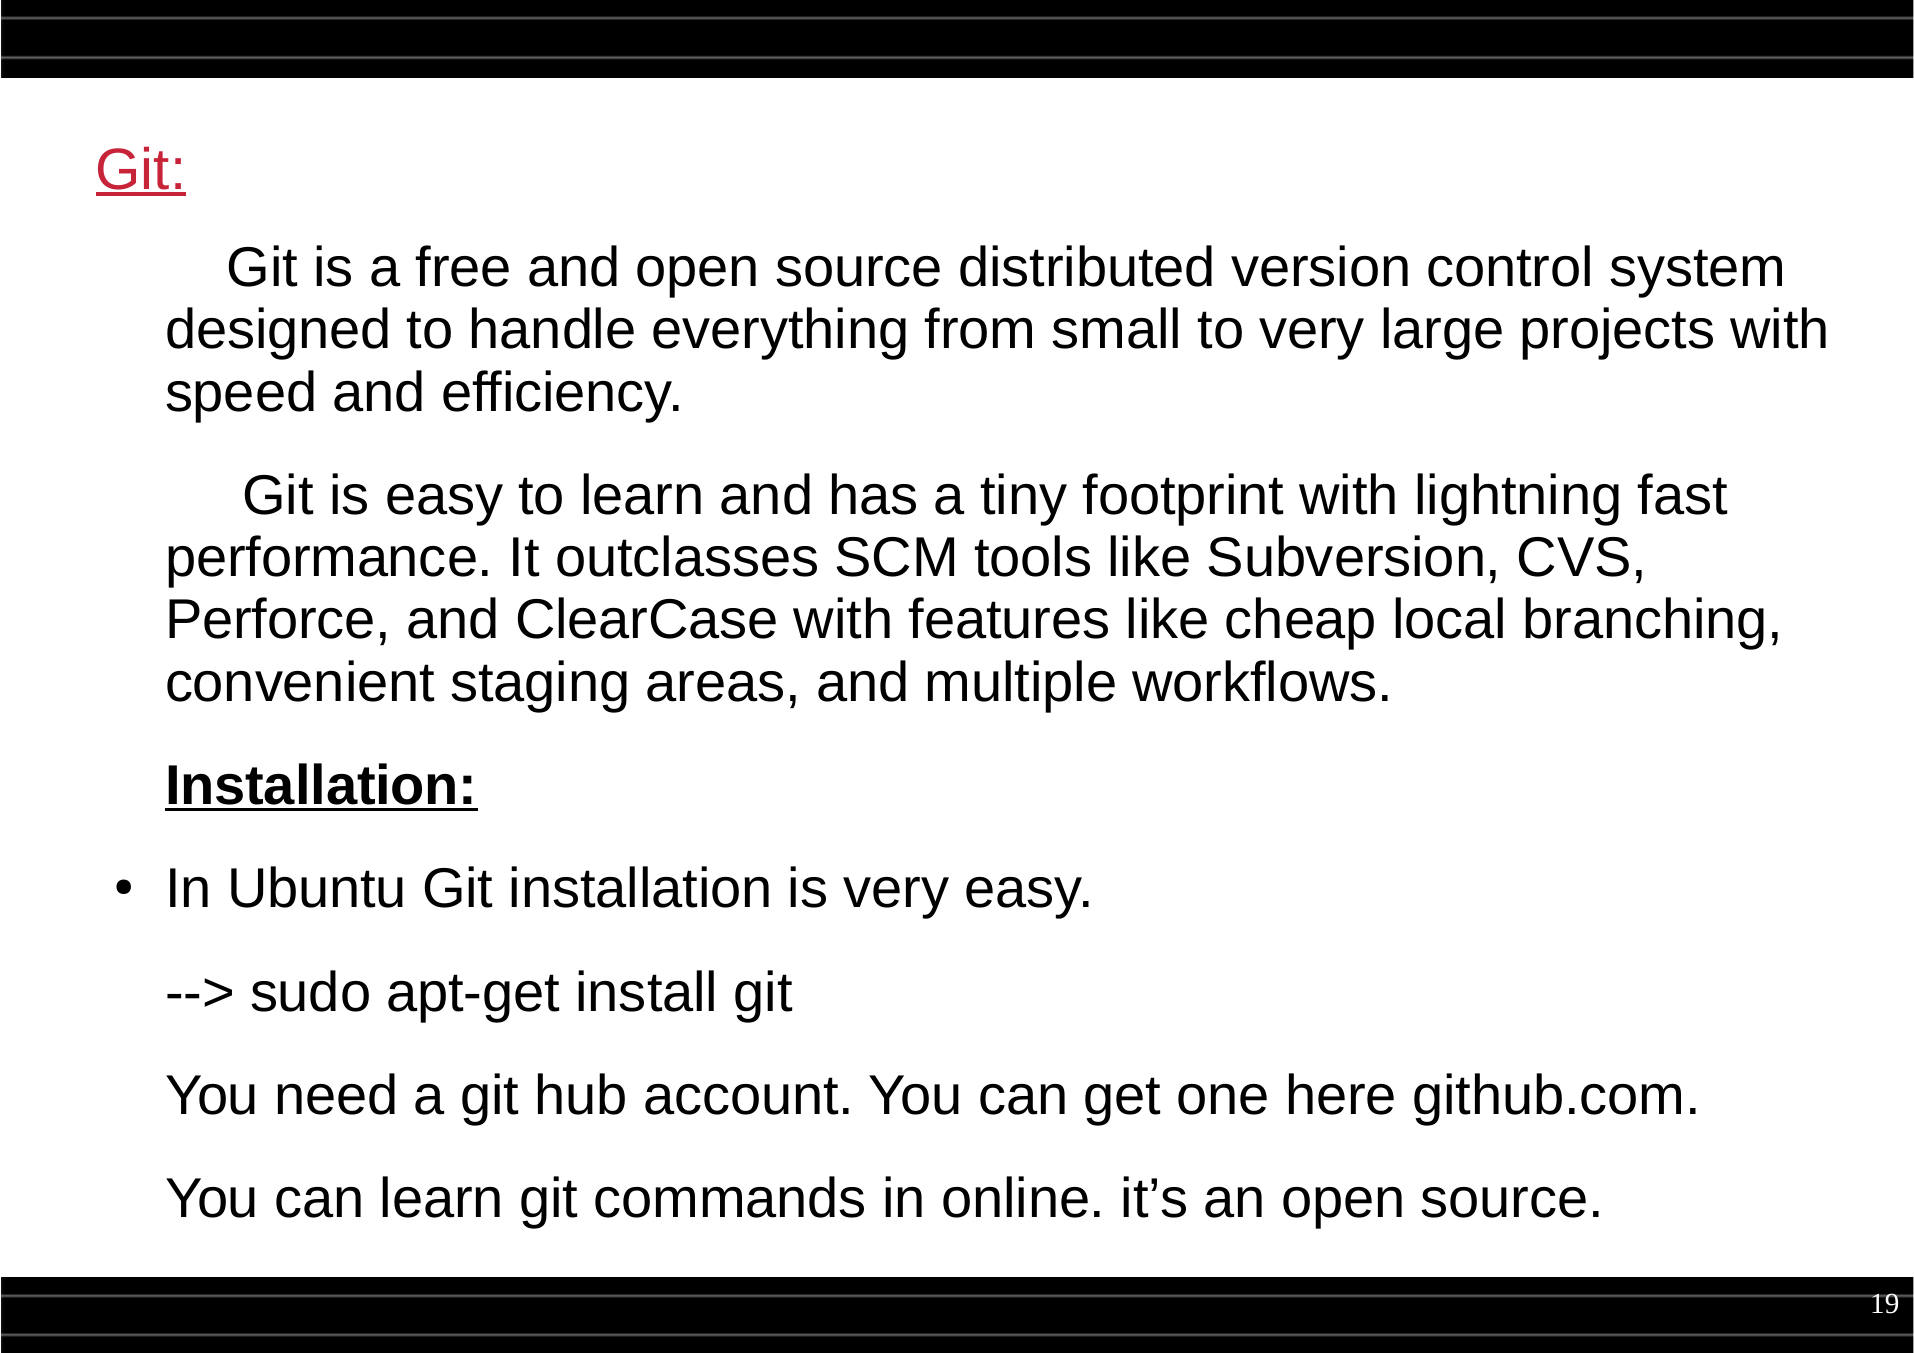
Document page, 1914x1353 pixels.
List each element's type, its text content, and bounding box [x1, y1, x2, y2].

picture [1, 0, 1914, 78]
picture [1, 1277, 1914, 1353]
title Git: [95, 118, 426, 220]
list Git is a free and open source distributed version control system designed to handle everything from small to very large projects with speed and efficiency. Git is easy to learn and has a tiny footprint with lightning fast performance. It outclasses SCM tools like Subversion, CVS, Perforce, and ClearCase with features like cheap local branching, convenient staging areas, and multiple workflows. Installation: In Ubuntu Git installation is very easy. --> sudo apt-get install git You need a git hub account. You can get one here github.com. You can learn git commands in online. it’s an open source. [96, 236, 1855, 1241]
